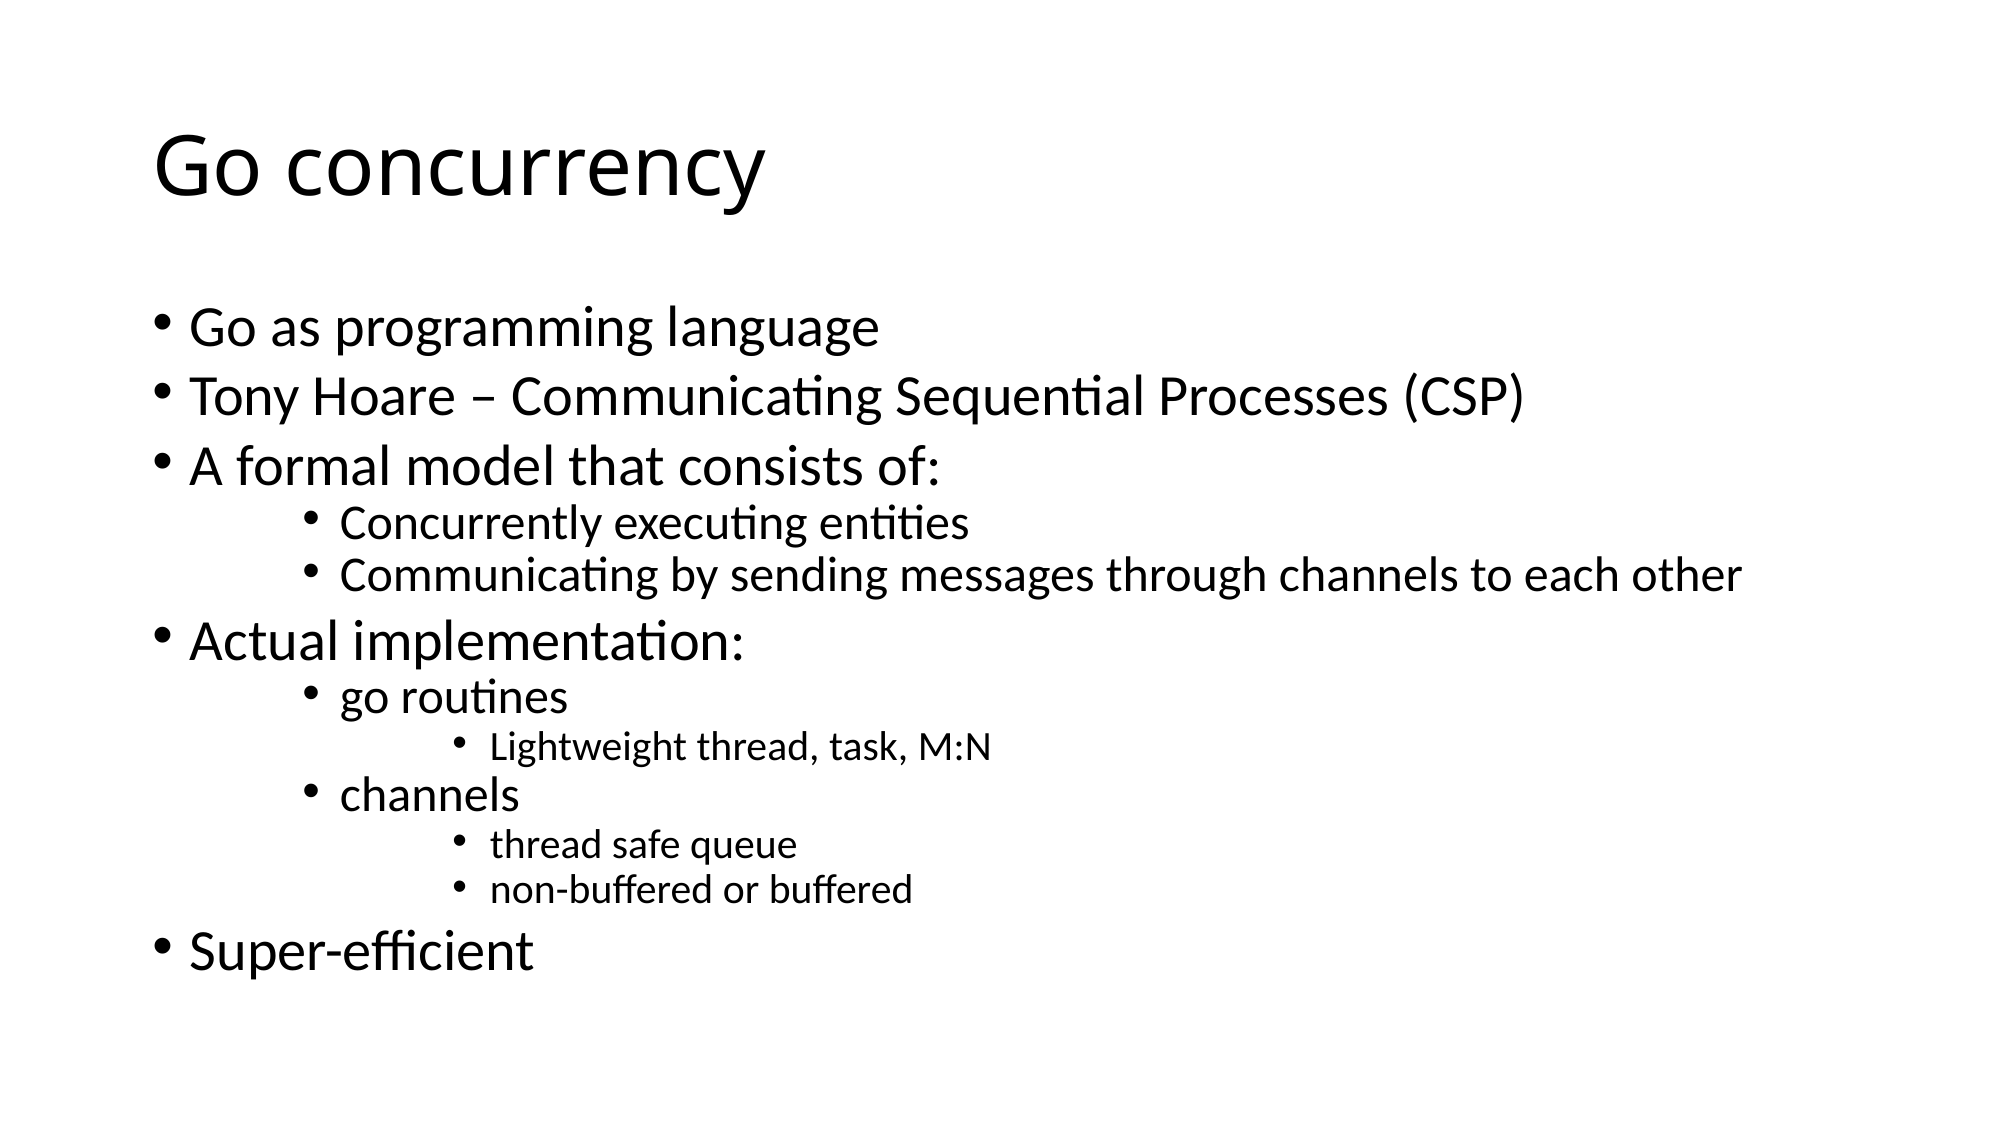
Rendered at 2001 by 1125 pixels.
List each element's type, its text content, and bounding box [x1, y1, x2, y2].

title Go concurrency [137, 59, 1863, 278]
list Go as programming language Tony Hoare – Communicating Sequential Processes (CSP) A formal model that consists of: Concurrently executing entities Communicating by sending messages through channels to each other Actual implementation: go routines Lightweight thread, task, M:N channels thread safe queue non-buffered or buffered Super-efficient [137, 299, 1863, 1014]
